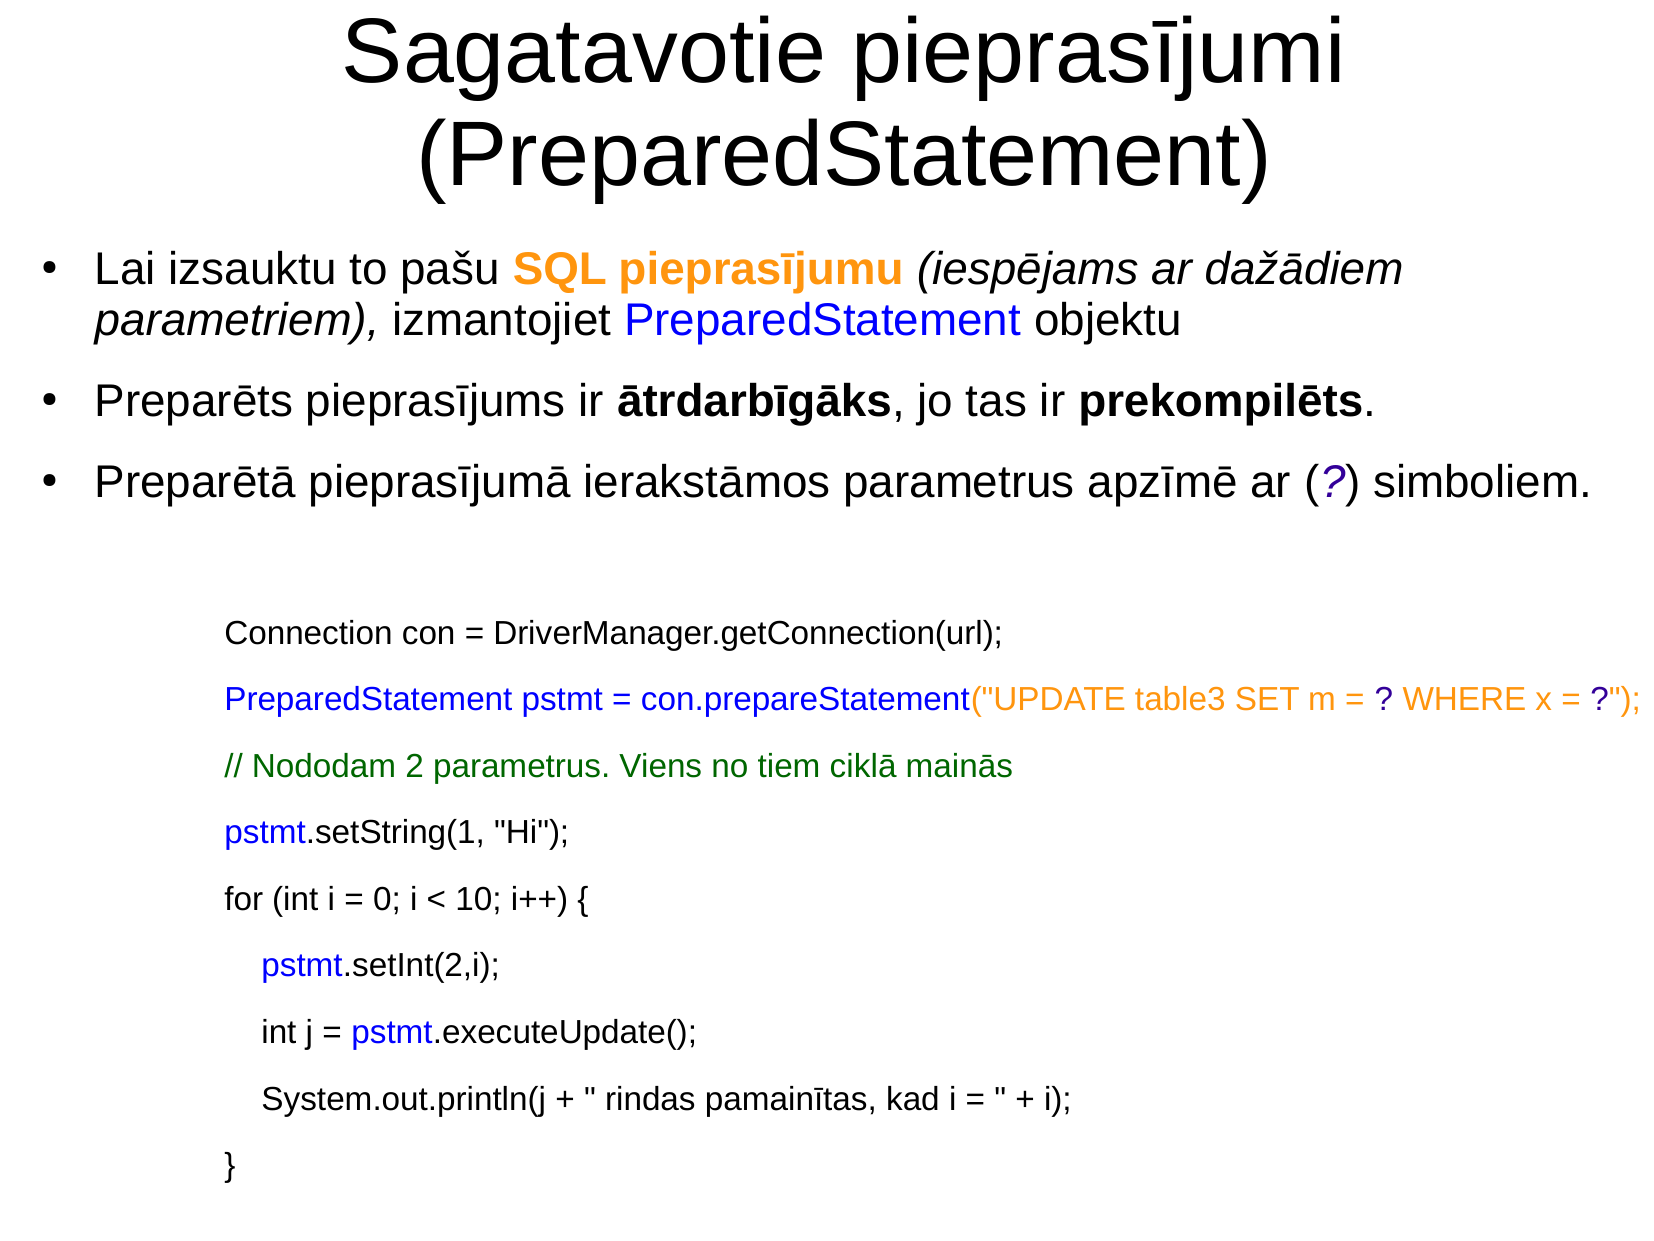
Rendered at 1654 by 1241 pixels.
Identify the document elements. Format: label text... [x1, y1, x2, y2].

list Connection con = DriverManager.getConnection(url); PreparedStatement pstmt = con.prepareStatement("UPDATE table3 SET m = ? WHERE x = ?"); // Nododam 2 parametrus. Viens no tiem ciklā mainās pstmt.setString(1, "Hi"); for (int i = 0; i < 10; i++) { pstmt.setInt(2,i); int j = pstmt.executeUpdate(); System.out.println(j + " rindas pamainītas, kad i = " + i); } [153, 614, 1654, 1241]
list Lai izsauktu to pašu SQL pieprasījumu (iespējams ar dažādiem parametriem), izmantojiet PreparedStatement objektu Preparēts pieprasījums ir ātrdarbīgāks, jo tas ir prekompilēts. Preparētā pieprasījumā ierakstāmos parametrus apzīmē ar (?) simboliem. [23, 308, 1642, 721]
title Sagatavotie pieprasījumi (PreparedStatement) [0, 0, 1654, 308]
